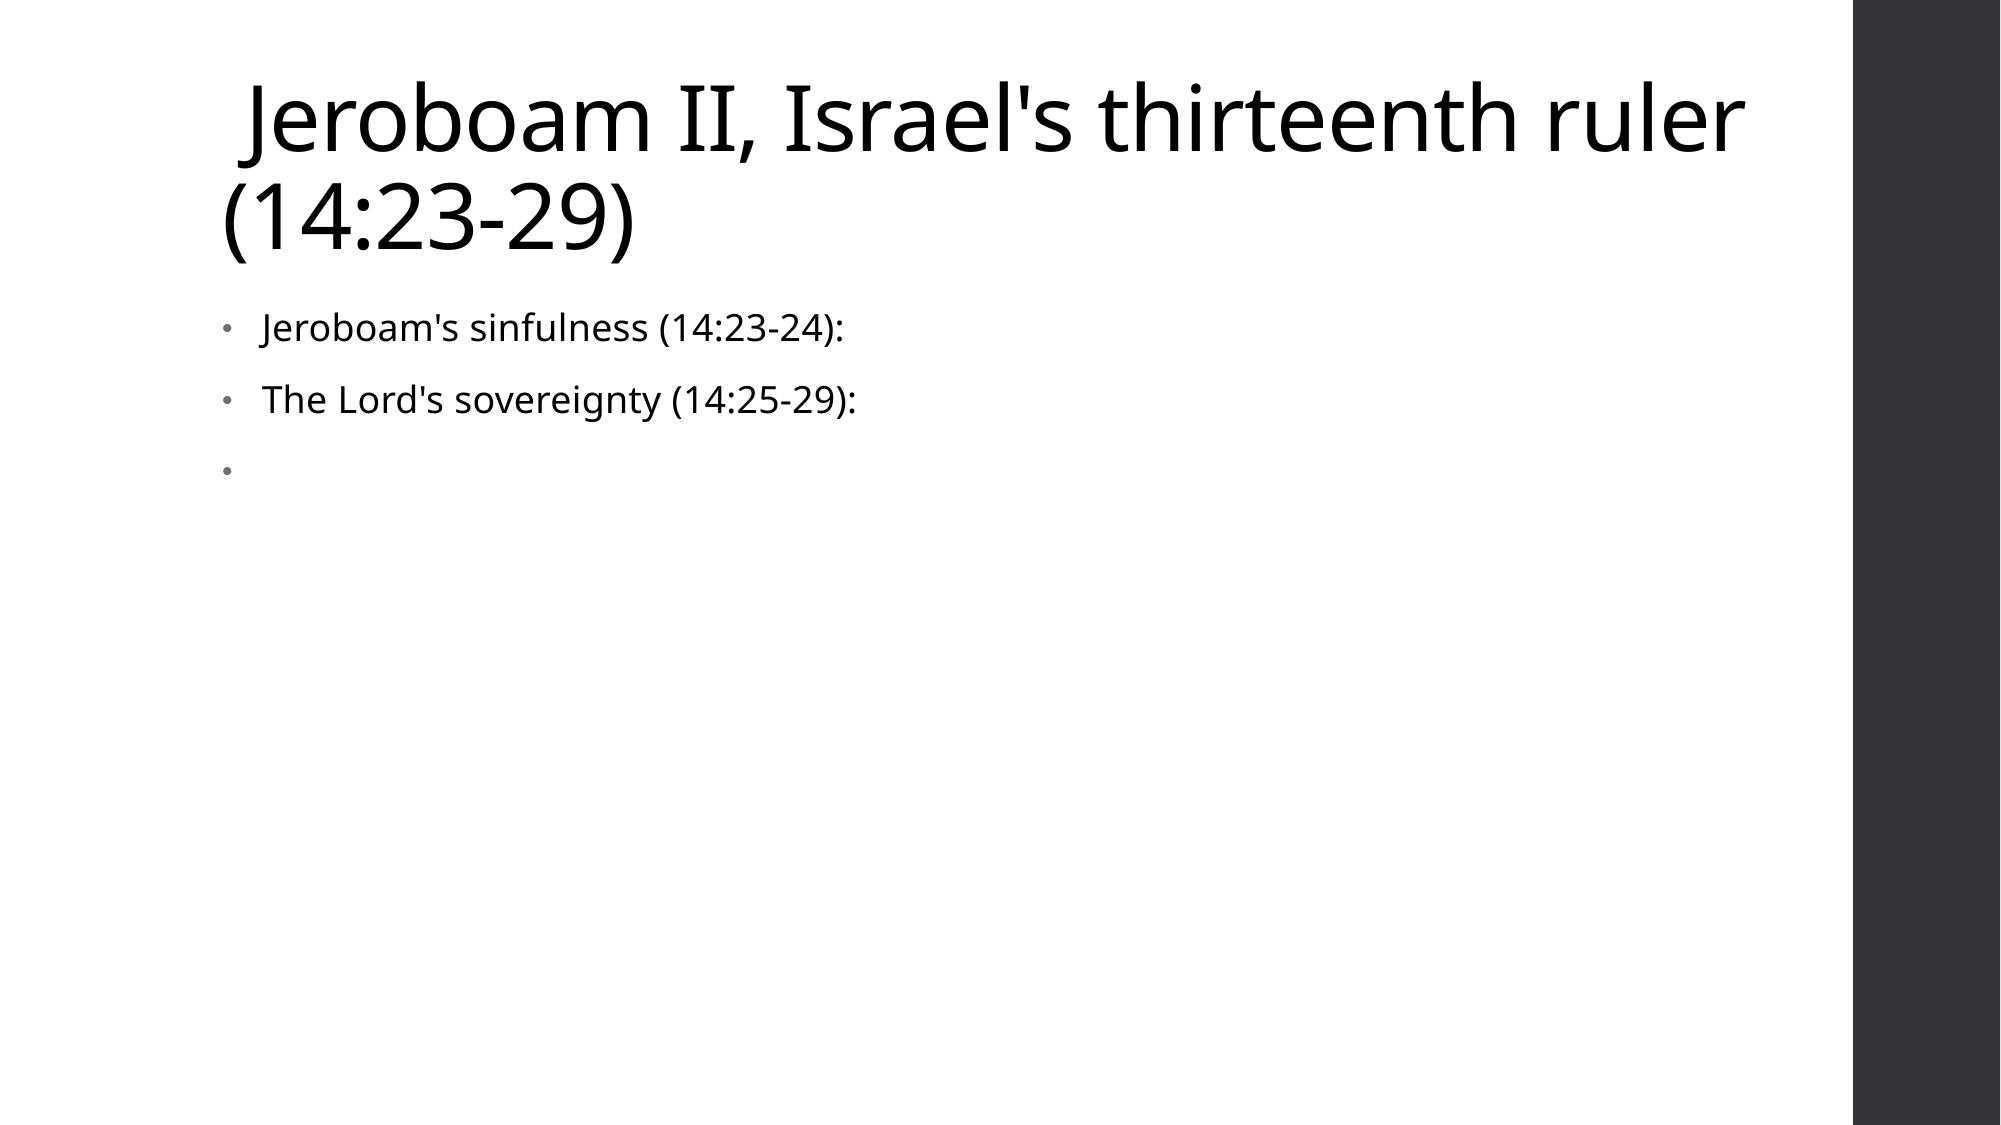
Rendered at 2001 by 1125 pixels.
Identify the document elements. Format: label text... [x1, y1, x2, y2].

list Jeroboam's sinfulness (14:23-24): The Lord's sovereignty (14:25-29): [206, 299, 1617, 1014]
title Jeroboam II, Israel's thirteenth ruler (14:23-29) [206, 60, 1797, 278]
